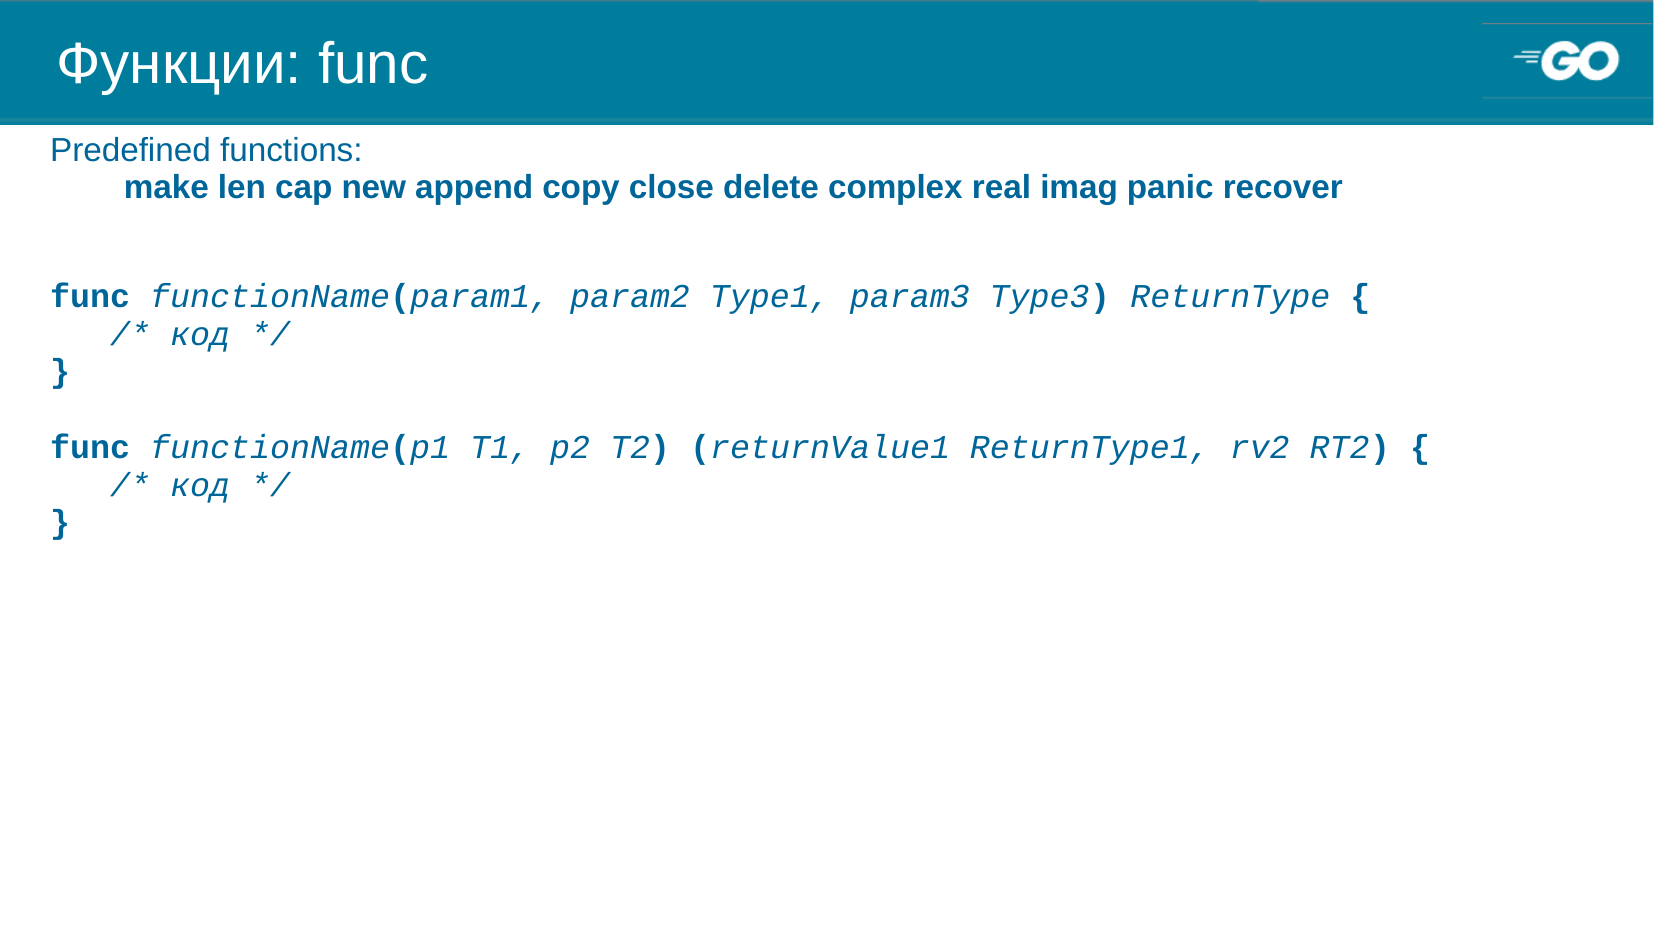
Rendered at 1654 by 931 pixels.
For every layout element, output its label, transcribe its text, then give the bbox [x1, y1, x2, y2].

text_box Predefined functions: make len cap new append copy close delete complex real imag panic recover func functionName(param1, param2 Type1, param3 Type3) ReturnType { /* код */ } func functionName(p1 T1, p2 T2) (returnValue1 ReturnType1, rv2 RT2) { /* код */ } [35, 124, 1619, 898]
picture [1542, 41, 1619, 81]
text_box Функции: func [41, 23, 1495, 104]
